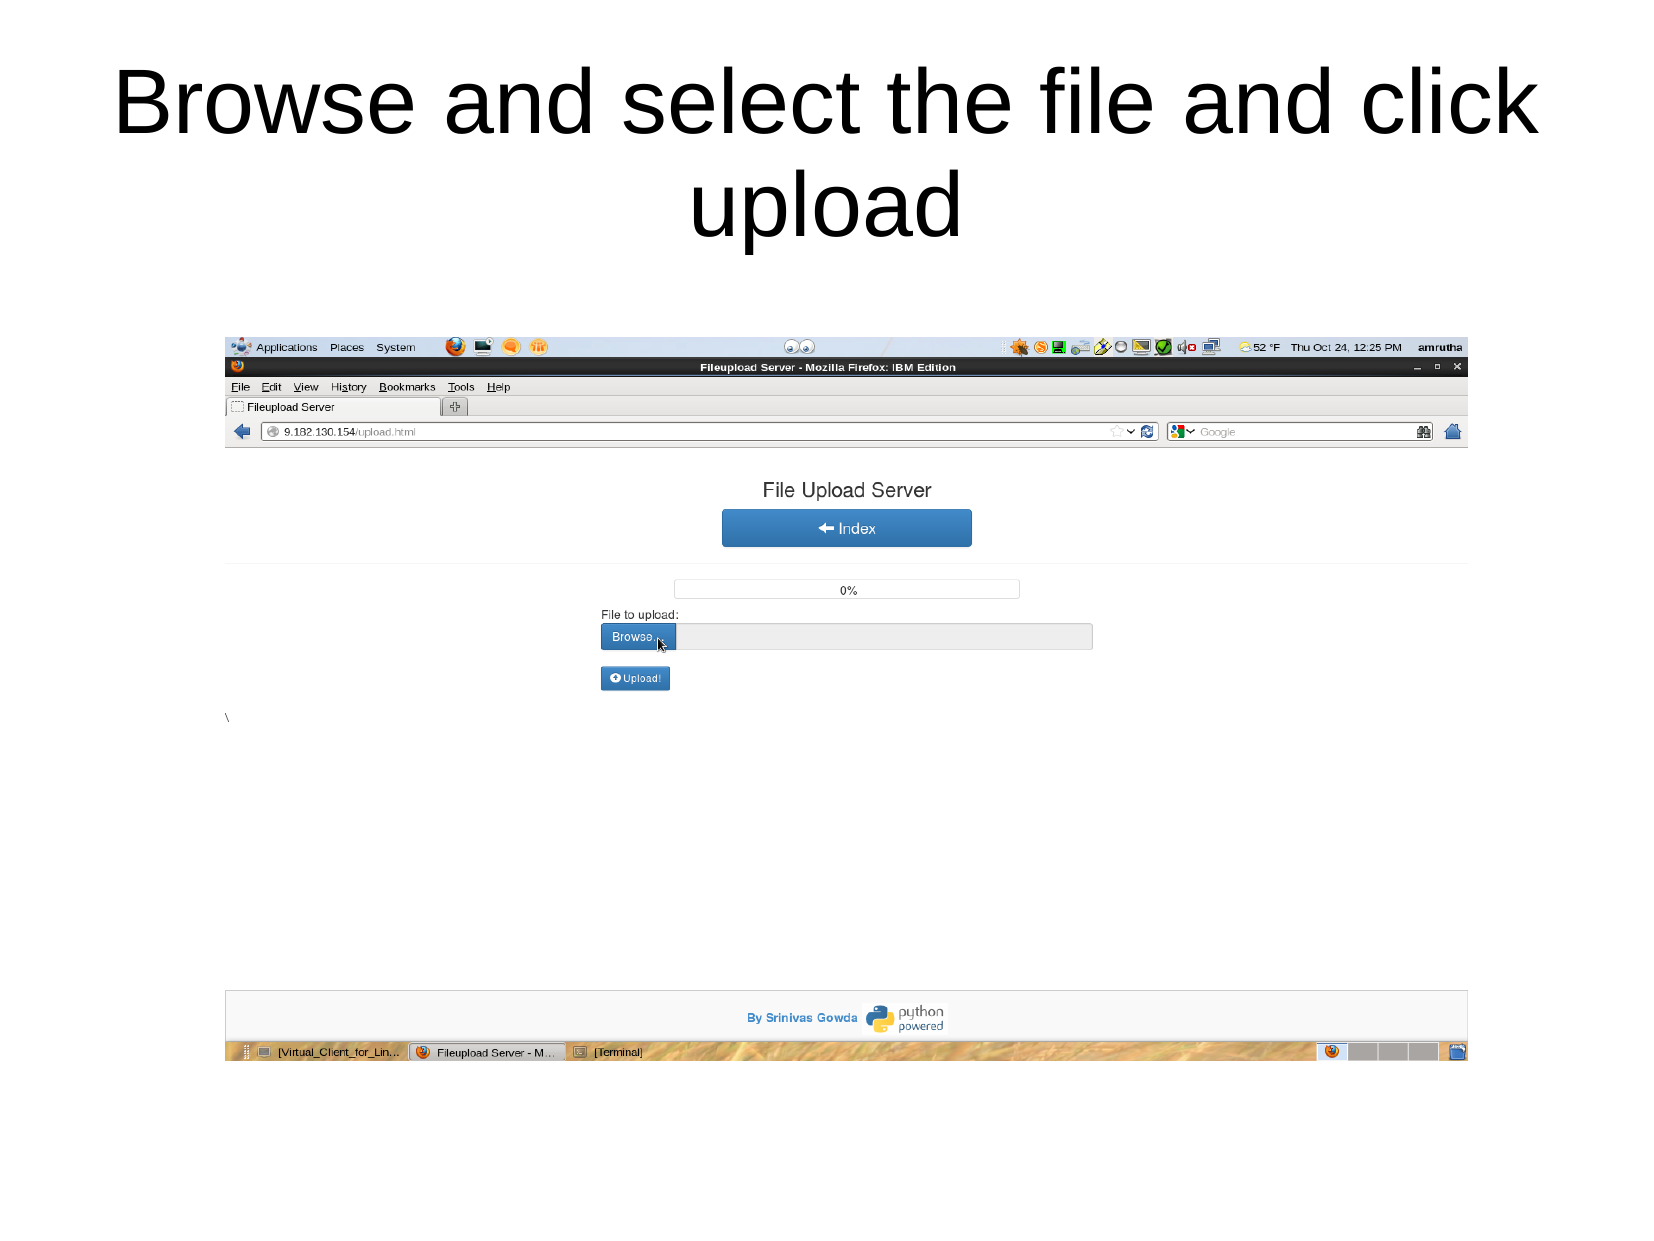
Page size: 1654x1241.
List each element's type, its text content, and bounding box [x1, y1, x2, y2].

title Browse and select the file and click upload [82, 50, 1571, 256]
picture [225, 337, 1468, 1061]
